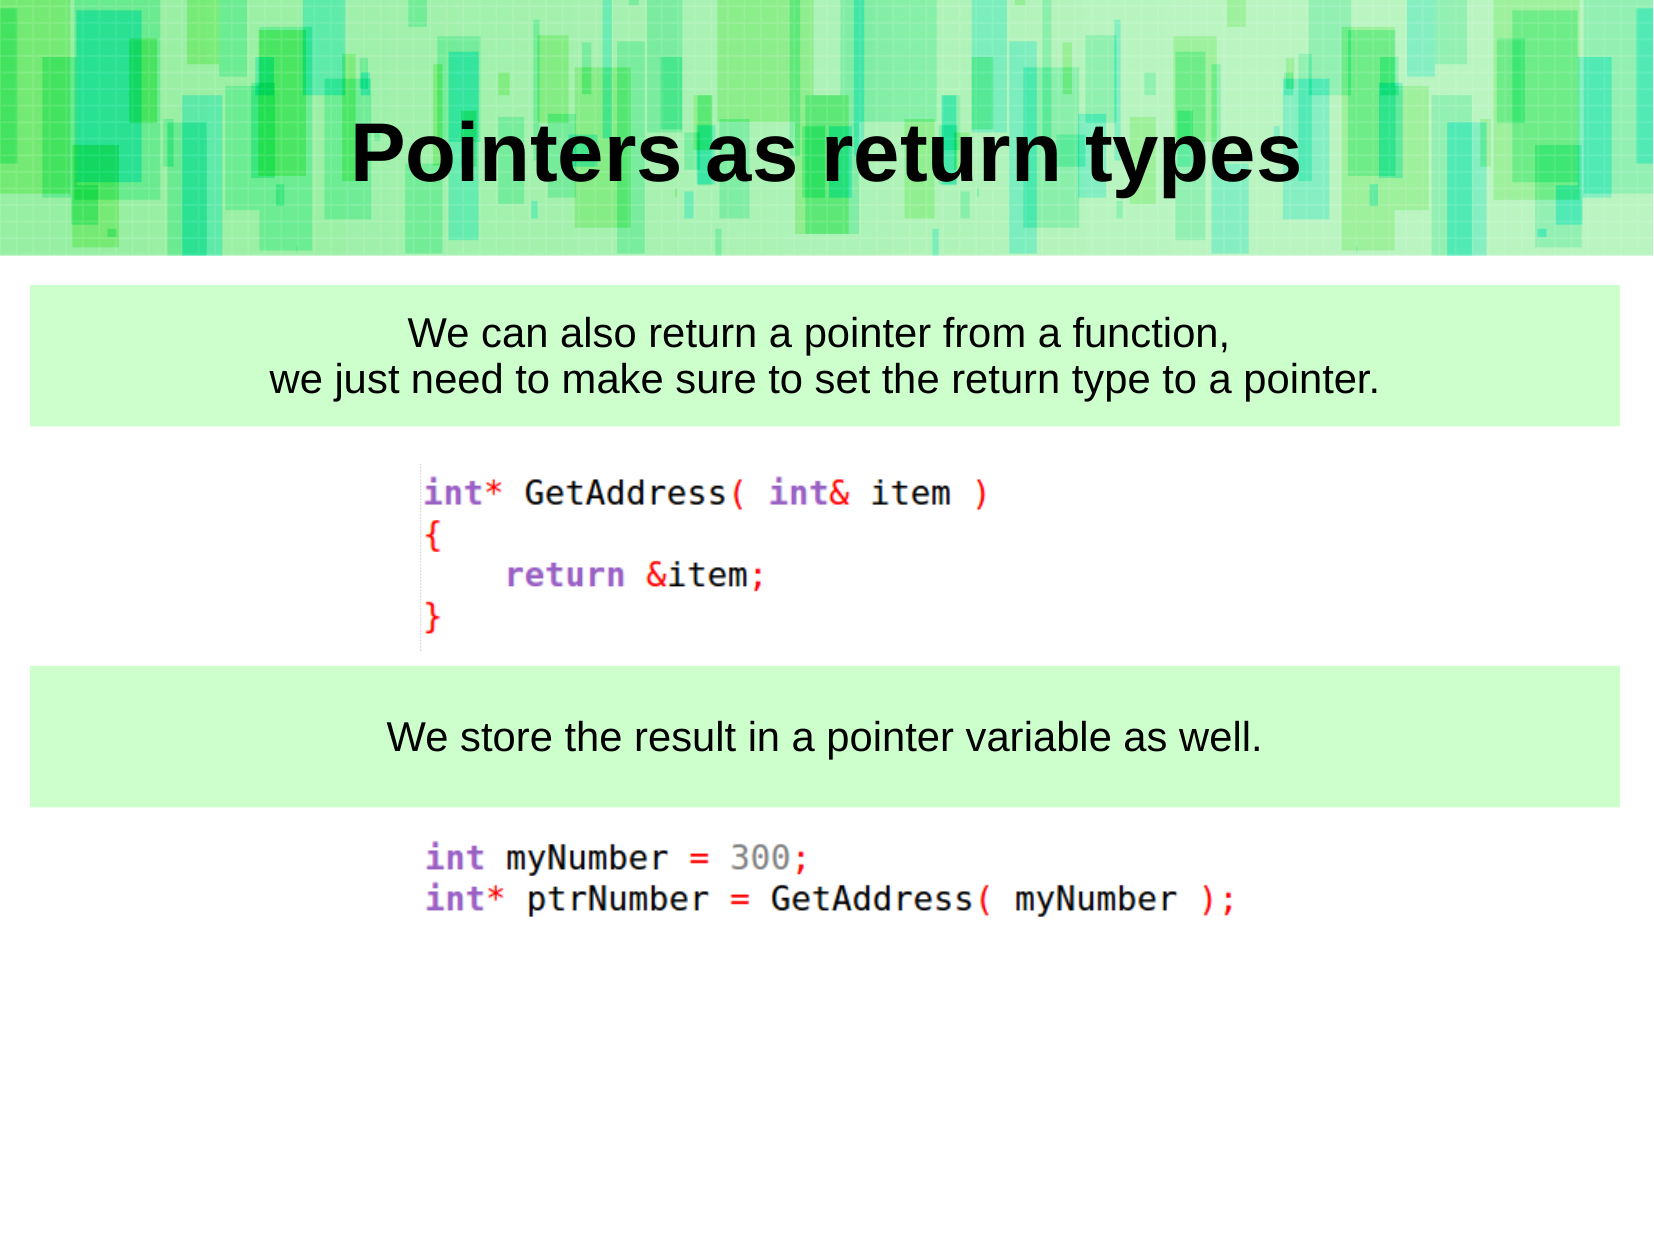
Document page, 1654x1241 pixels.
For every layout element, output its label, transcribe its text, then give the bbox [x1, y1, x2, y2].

text_box We can also return a pointer from a function, we just need to make sure to set the return type to a pointer. [30, 285, 1621, 427]
picture [0, 0, 1654, 1241]
text_box We store the result in a pointer variable as well. [30, 665, 1621, 808]
title Pointers as return types [82, 49, 1571, 257]
